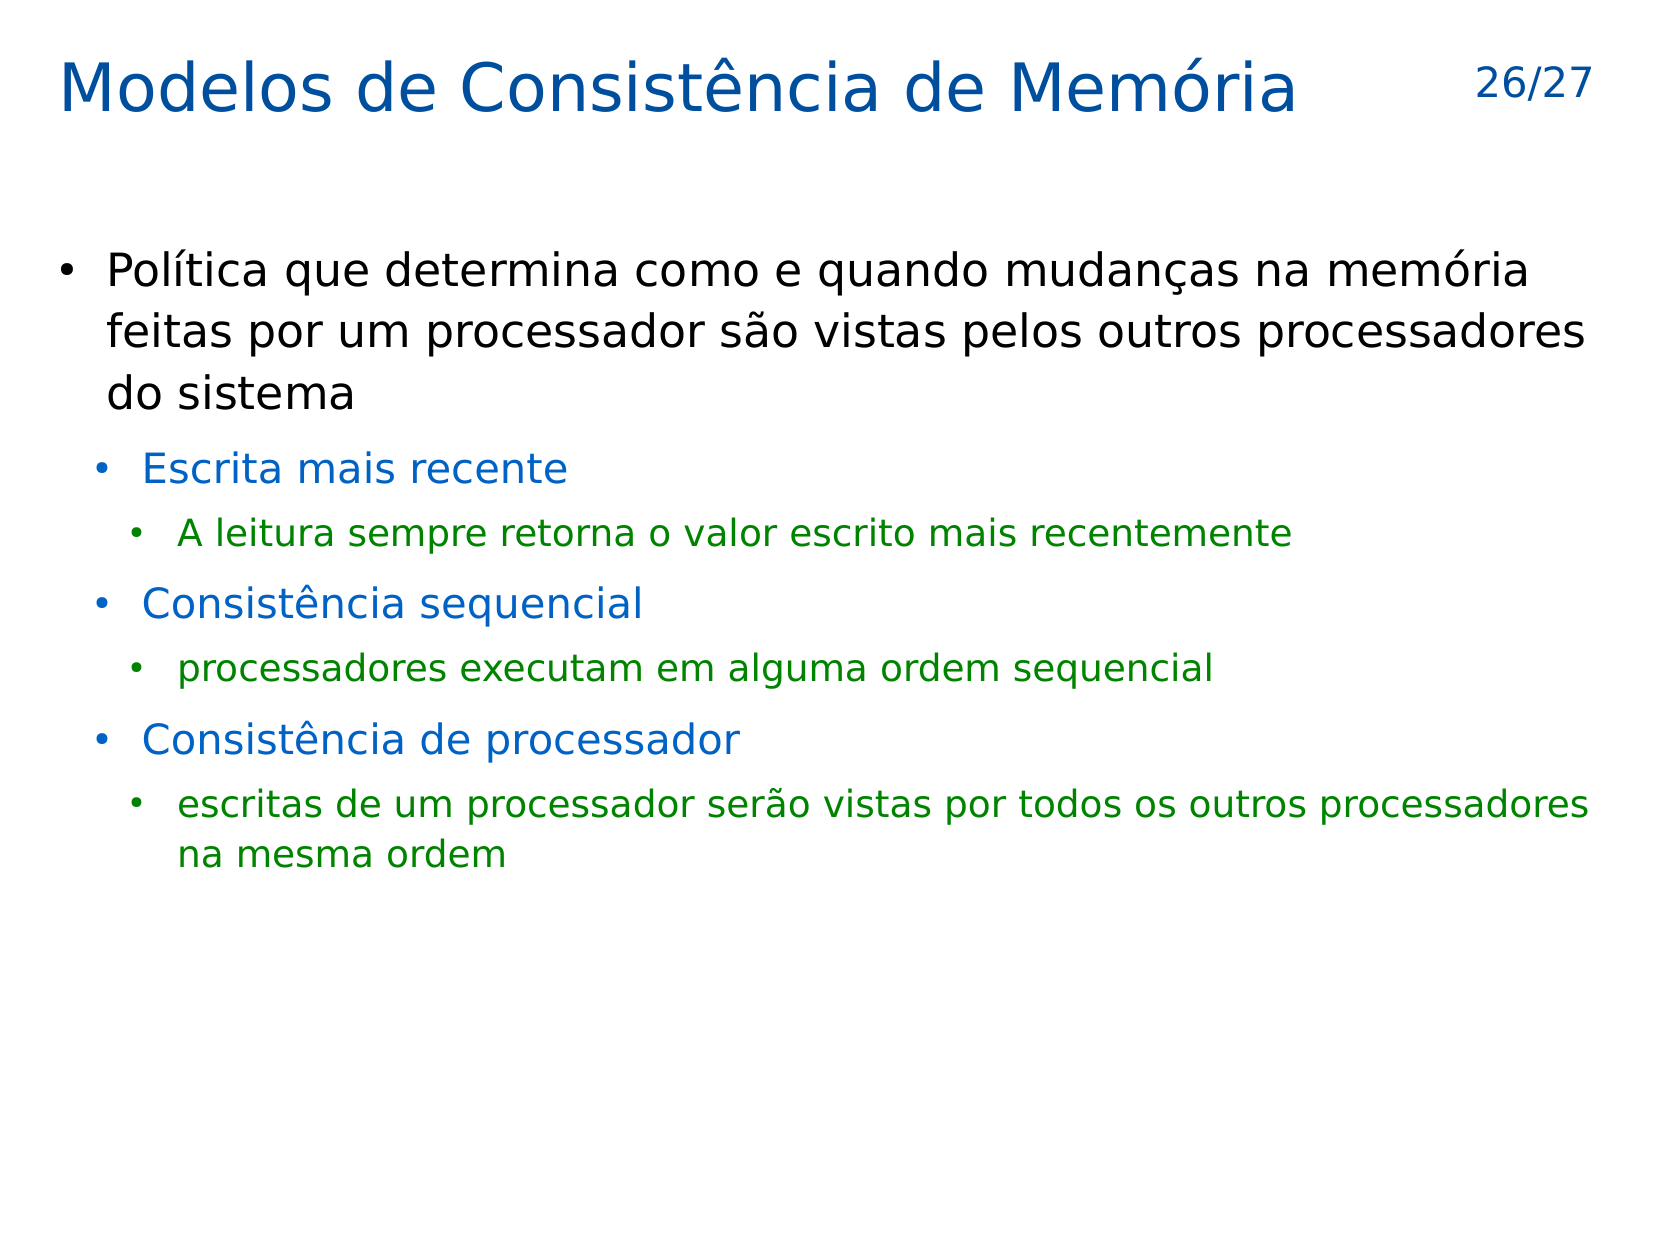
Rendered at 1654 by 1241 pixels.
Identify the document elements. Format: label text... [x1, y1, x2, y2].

list Política que determina como e quando mudanças na memória feitas por um processador são vistas pelos outros processadores do sistema Escrita mais recente A leitura sempre retorna o valor escrito mais recentemente Consistência sequencial processadores executam em alguma ordem sequencial Consistência de processador escritas de um processador serão vistas por todos os outros processadores na mesma ordem [59, 236, 1595, 1211]
title Modelos de Consistência de Memória [59, 29, 1625, 148]
